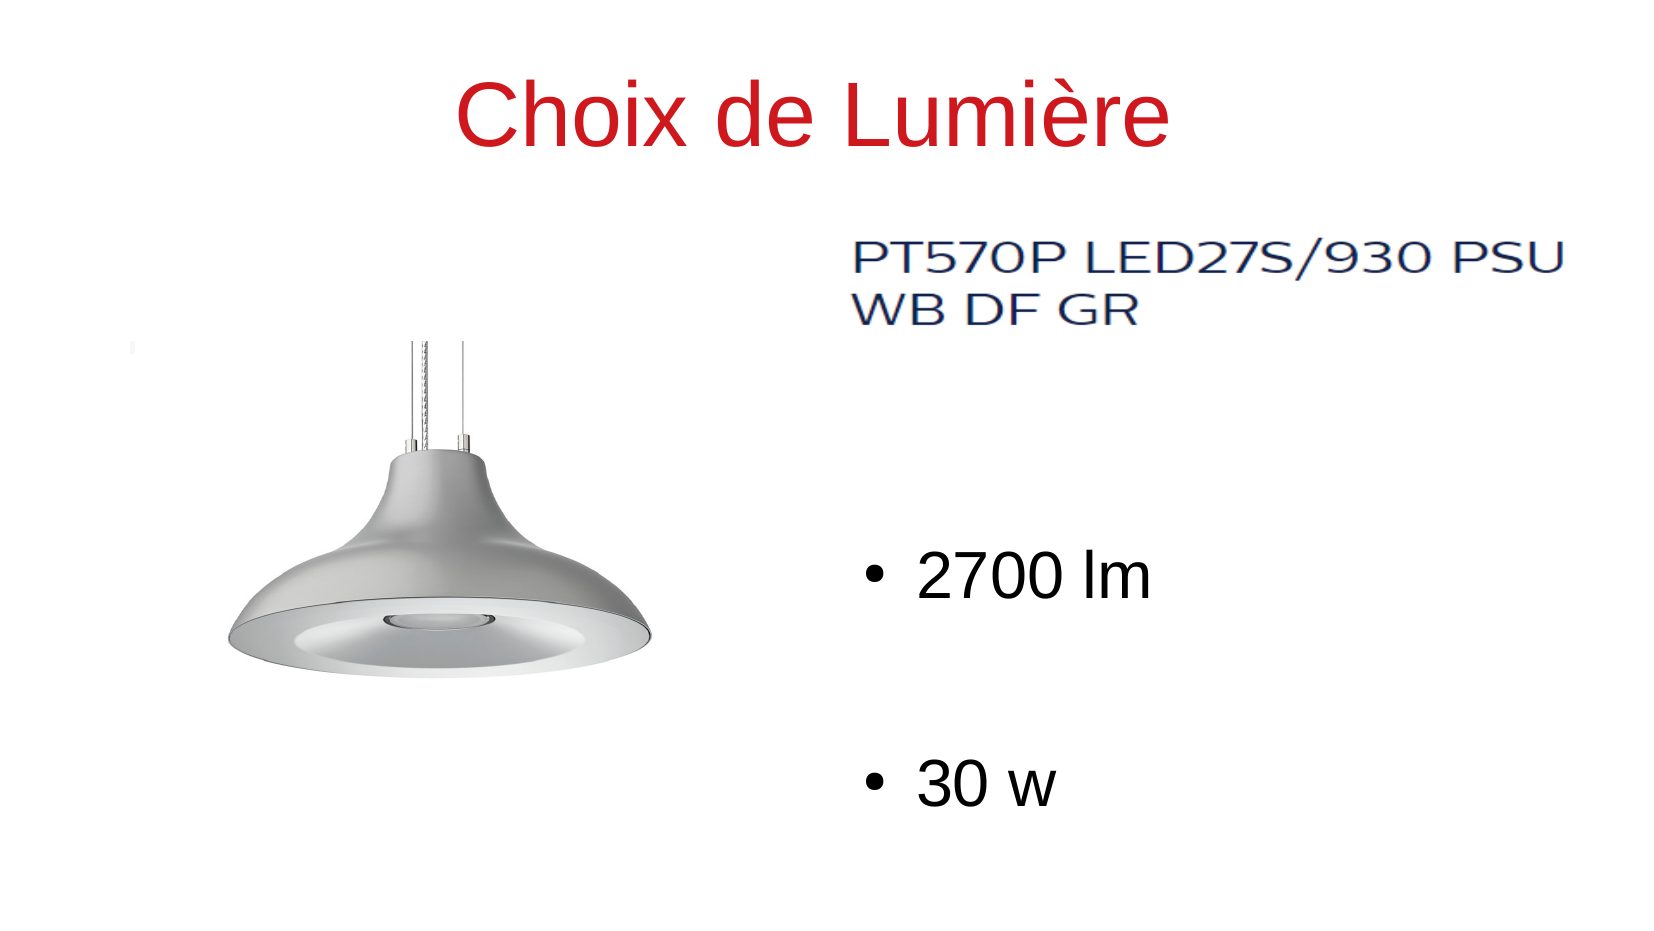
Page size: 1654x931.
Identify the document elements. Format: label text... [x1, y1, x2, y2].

picture [846, 234, 1589, 329]
list 2700 lm 30 w [845, 537, 1572, 831]
title Choix de Lumière [82, 43, 1571, 186]
picture [130, 341, 741, 690]
